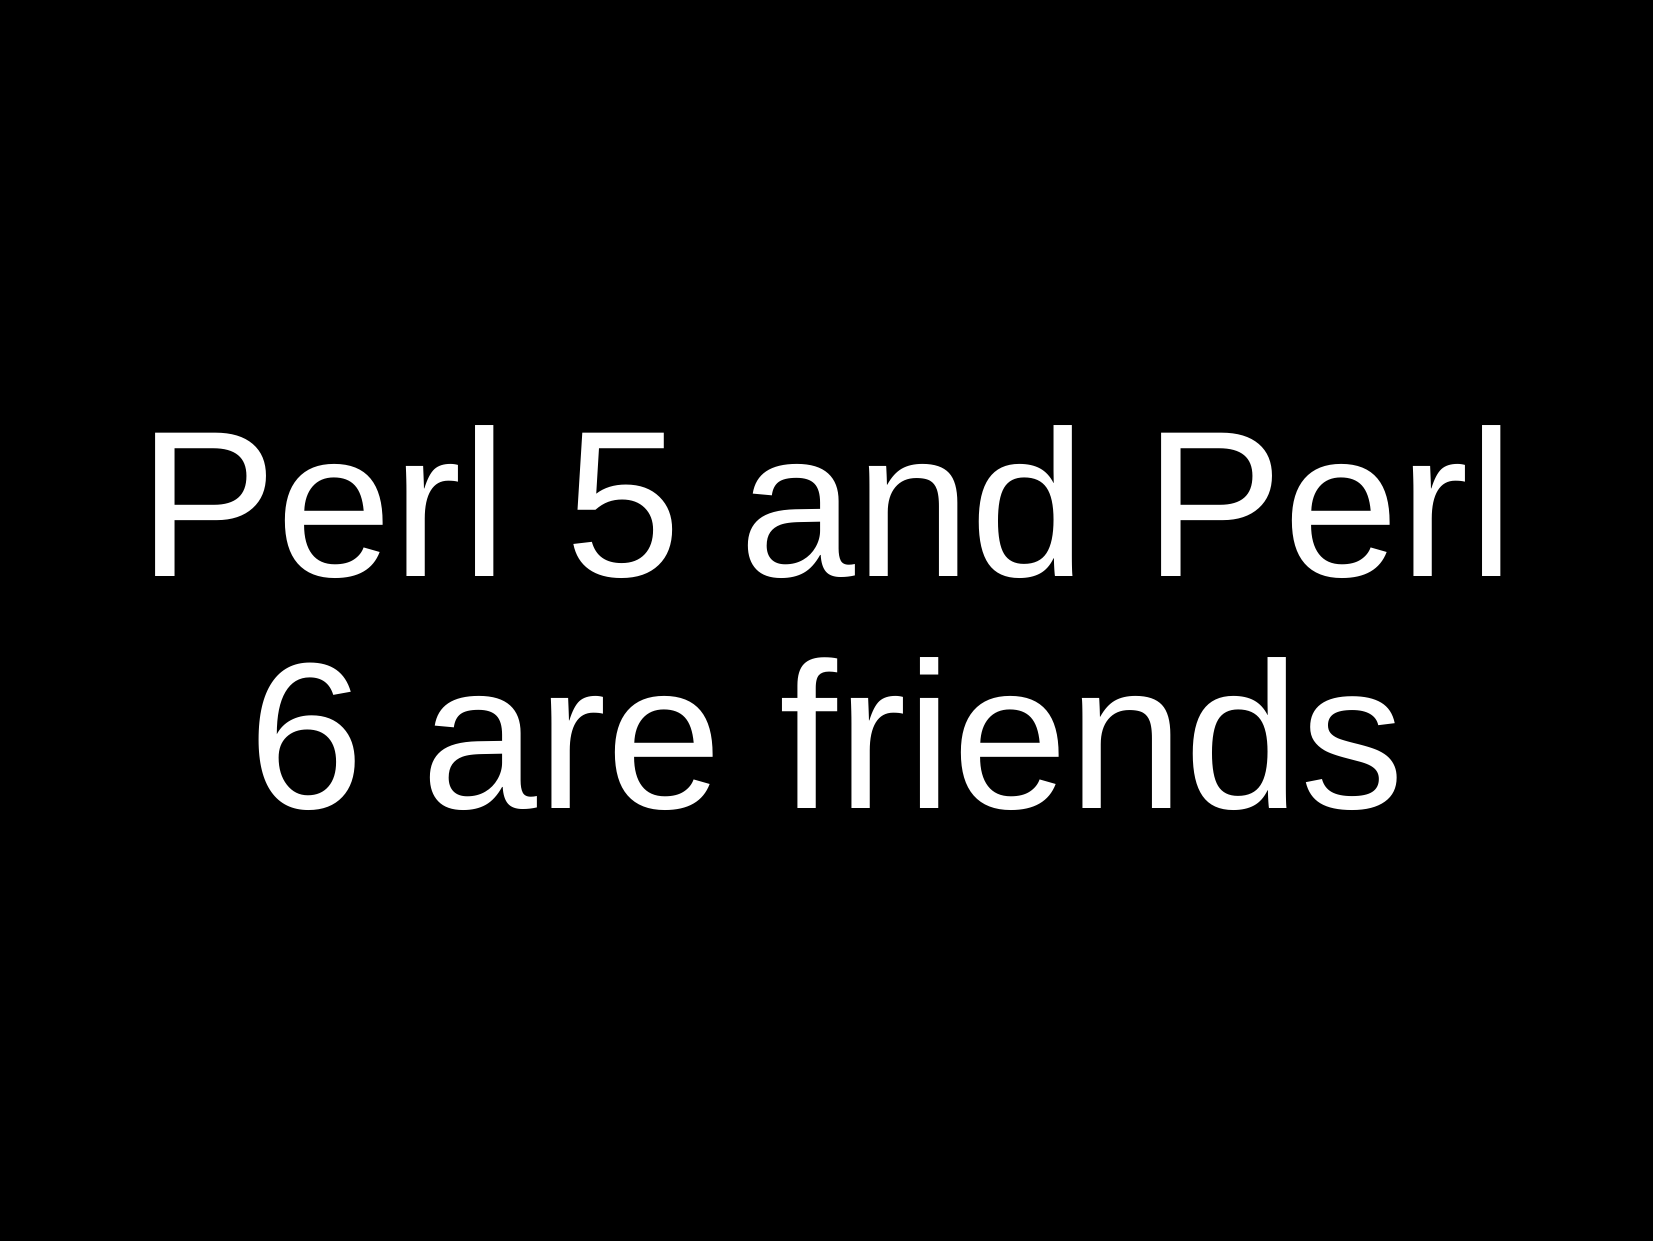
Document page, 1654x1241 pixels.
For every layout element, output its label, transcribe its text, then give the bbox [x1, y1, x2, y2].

title Perl 5 and Perl 6 are friends [82, 101, 1571, 1140]
